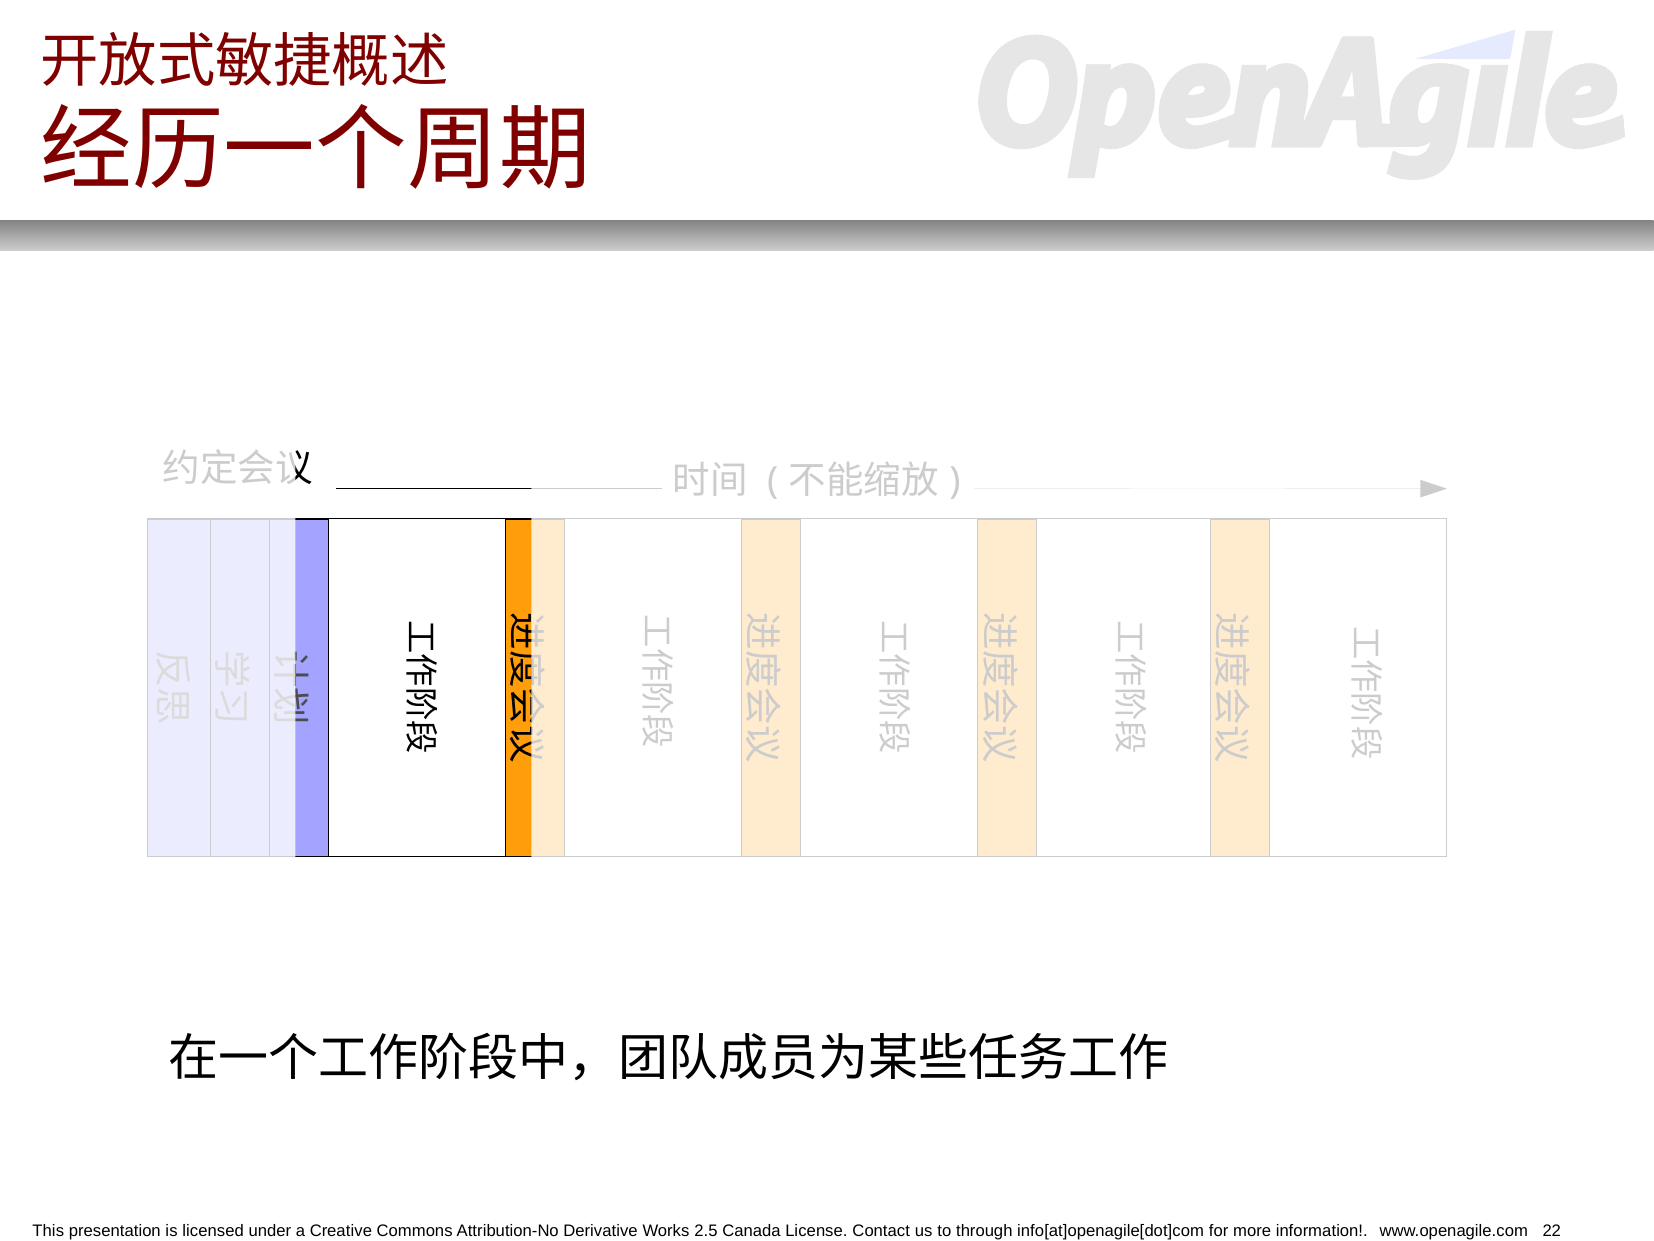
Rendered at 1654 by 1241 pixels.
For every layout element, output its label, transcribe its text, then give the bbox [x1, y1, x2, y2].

text_box 在一个工作阶段中，团队成员为某些任务工作 [153, 1009, 1229, 1092]
text_box 计划 [296, 520, 328, 856]
text_box 进度会议 [505, 520, 531, 856]
text_box 进度会议 [522, 744, 531, 753]
text_box 约定会议 [296, 432, 351, 498]
text_box 开放式敏捷概述 经历一个周期 [40, 26, 1654, 204]
text_box 工作阶段 [394, 582, 454, 792]
text_box [118, 413, 1595, 886]
